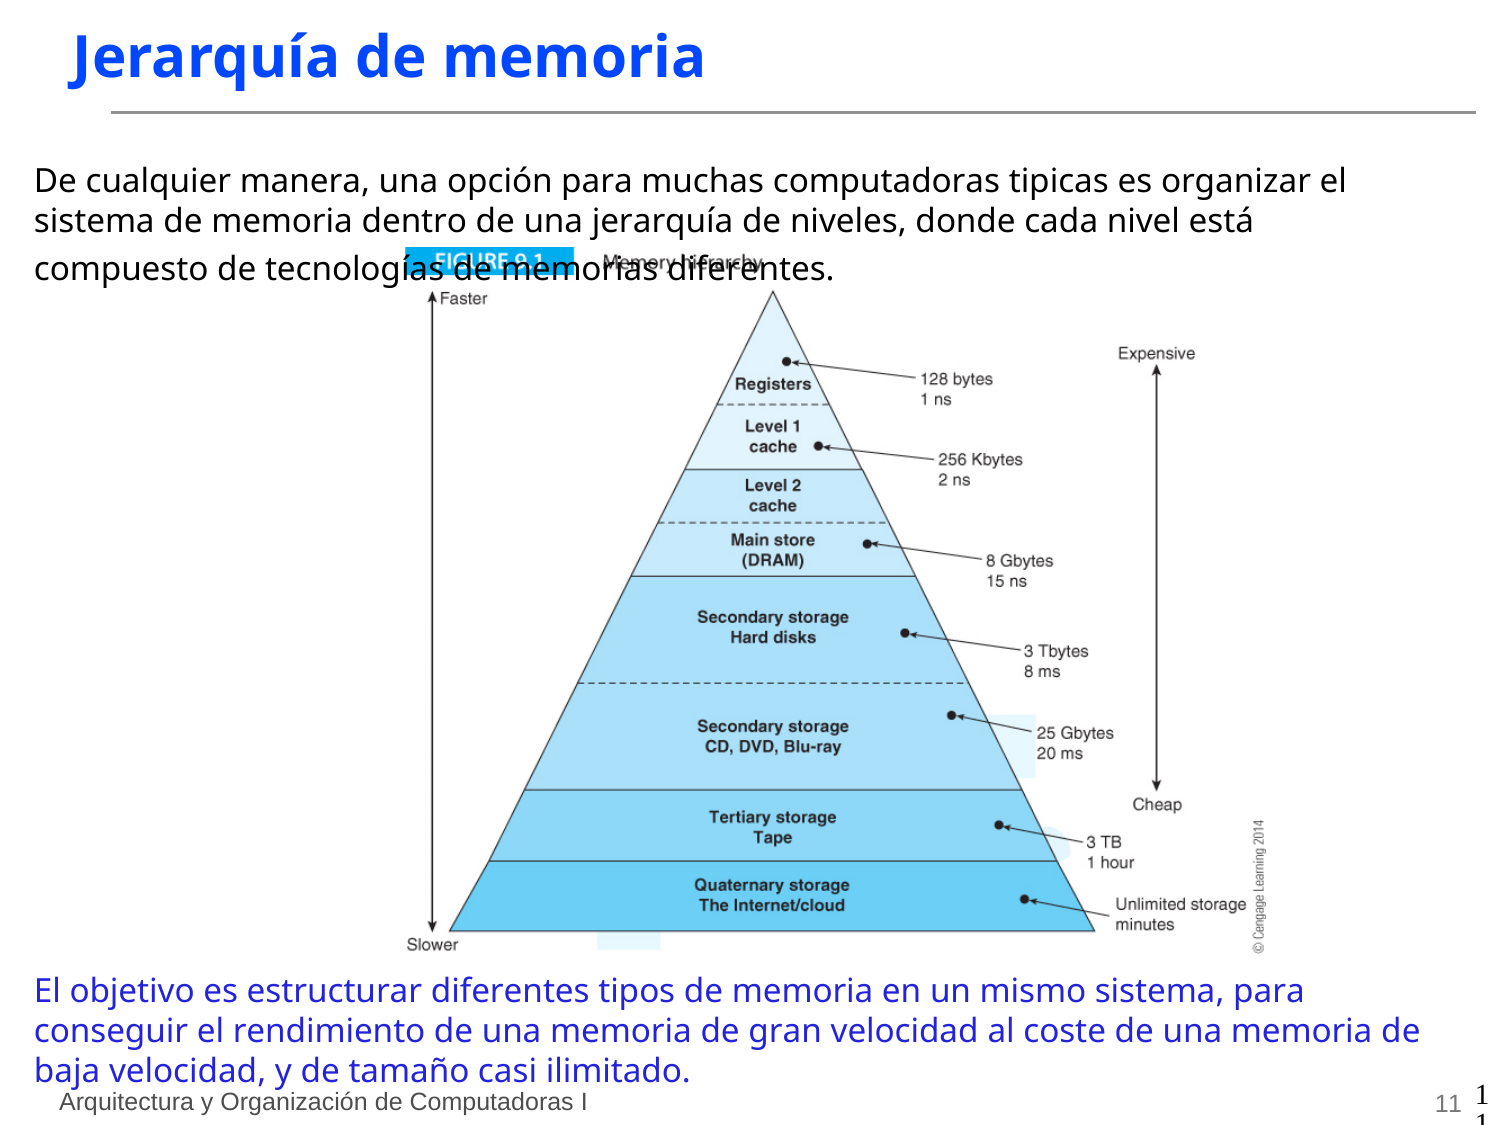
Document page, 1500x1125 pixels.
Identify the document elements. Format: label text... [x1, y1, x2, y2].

text_box <number> [1460, 1067, 1500, 1125]
title Jerarquía de memoria [62, 24, 1467, 104]
text_box De cualquier manera, una opción para muchas computadoras tipicas es organizar el sistema de memoria dentro de una jerarquía de niveles, donde cada nivel está compuesto de tecnologías de memorias diferentes. El objetivo es estructurar diferentes tipos de memoria en un mismo sistema, para conseguir el rendimiento de una memoria de gran velocidad al coste de una memoria de baja velocidad, y de tamaño casi ilimitado. [19, 151, 1453, 1057]
